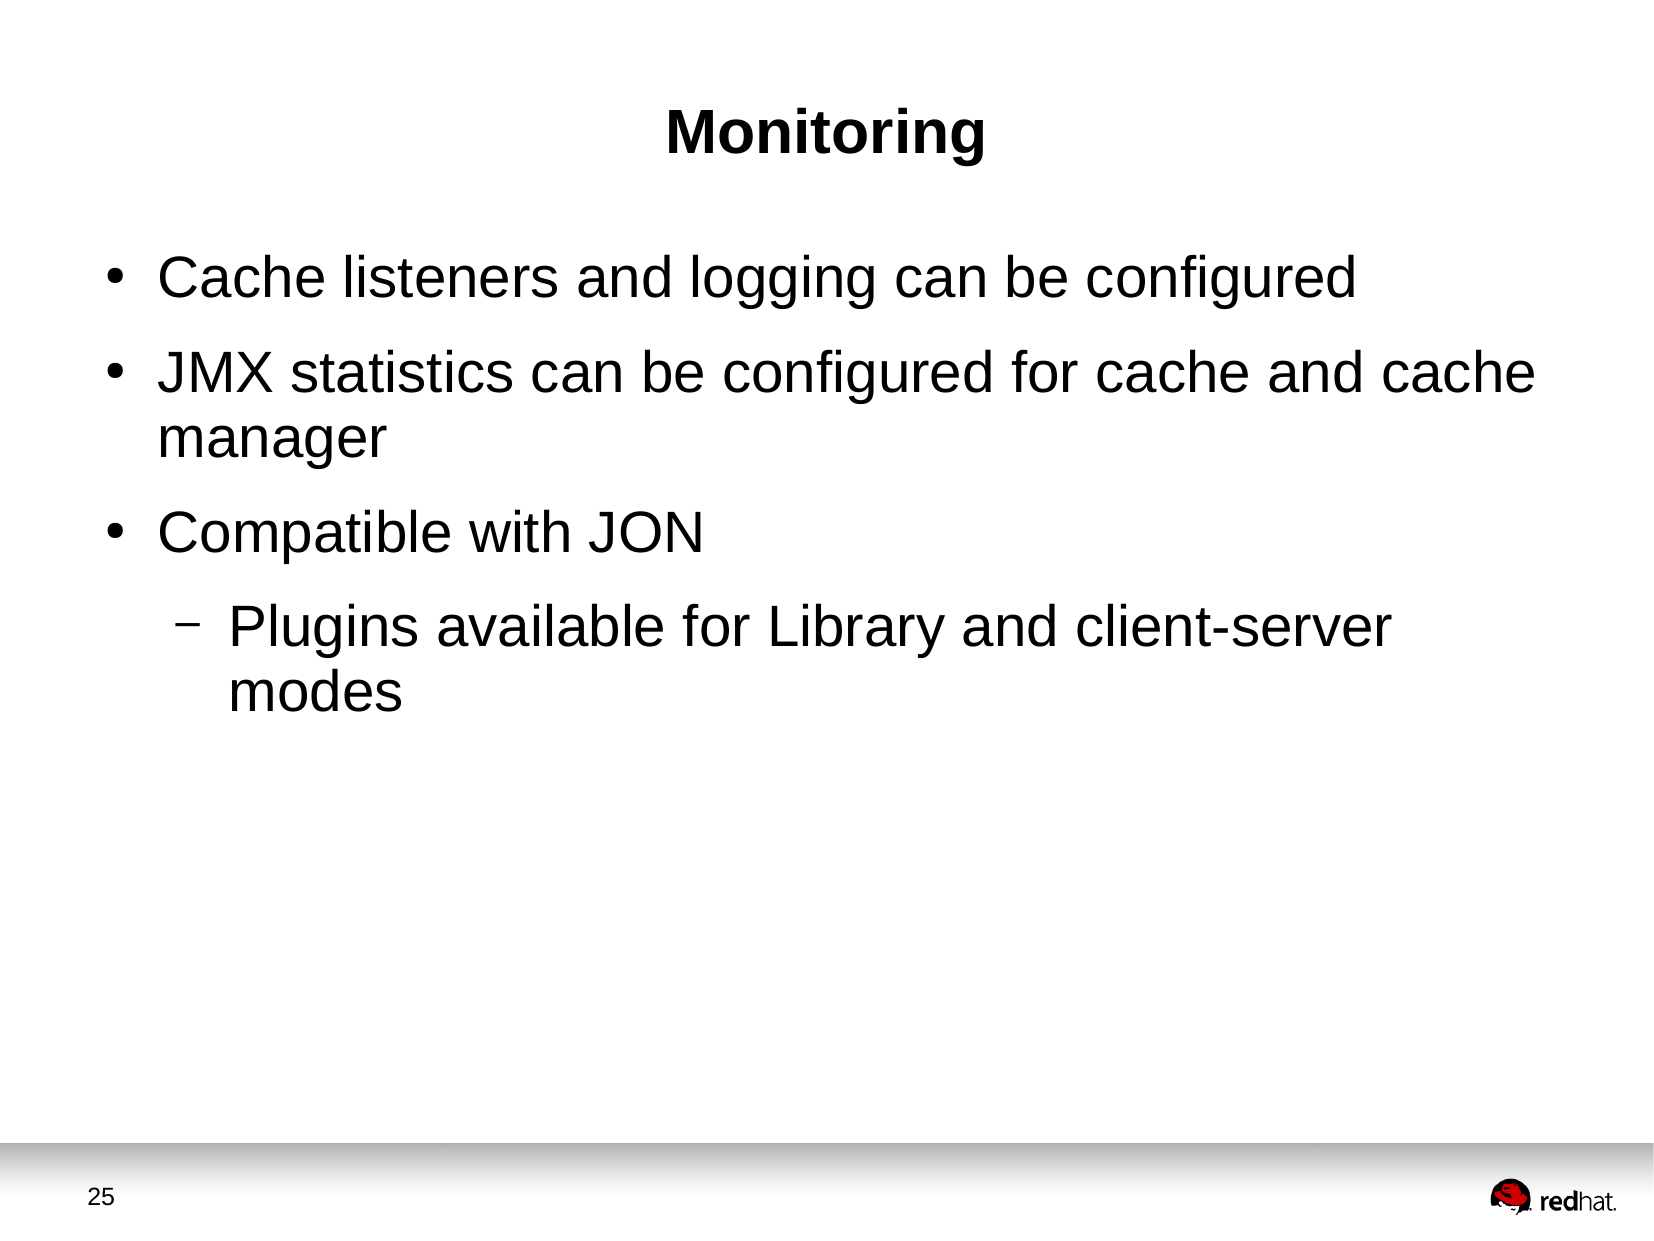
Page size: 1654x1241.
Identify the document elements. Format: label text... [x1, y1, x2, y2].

picture [0, 1143, 1654, 1241]
list Cache listeners and logging can be configured JMX statistics can be configured for cache and cache manager Compatible with JON Plugins available for Library and client-server modes [86, 245, 1576, 1128]
title Monitoring [82, 37, 1571, 226]
